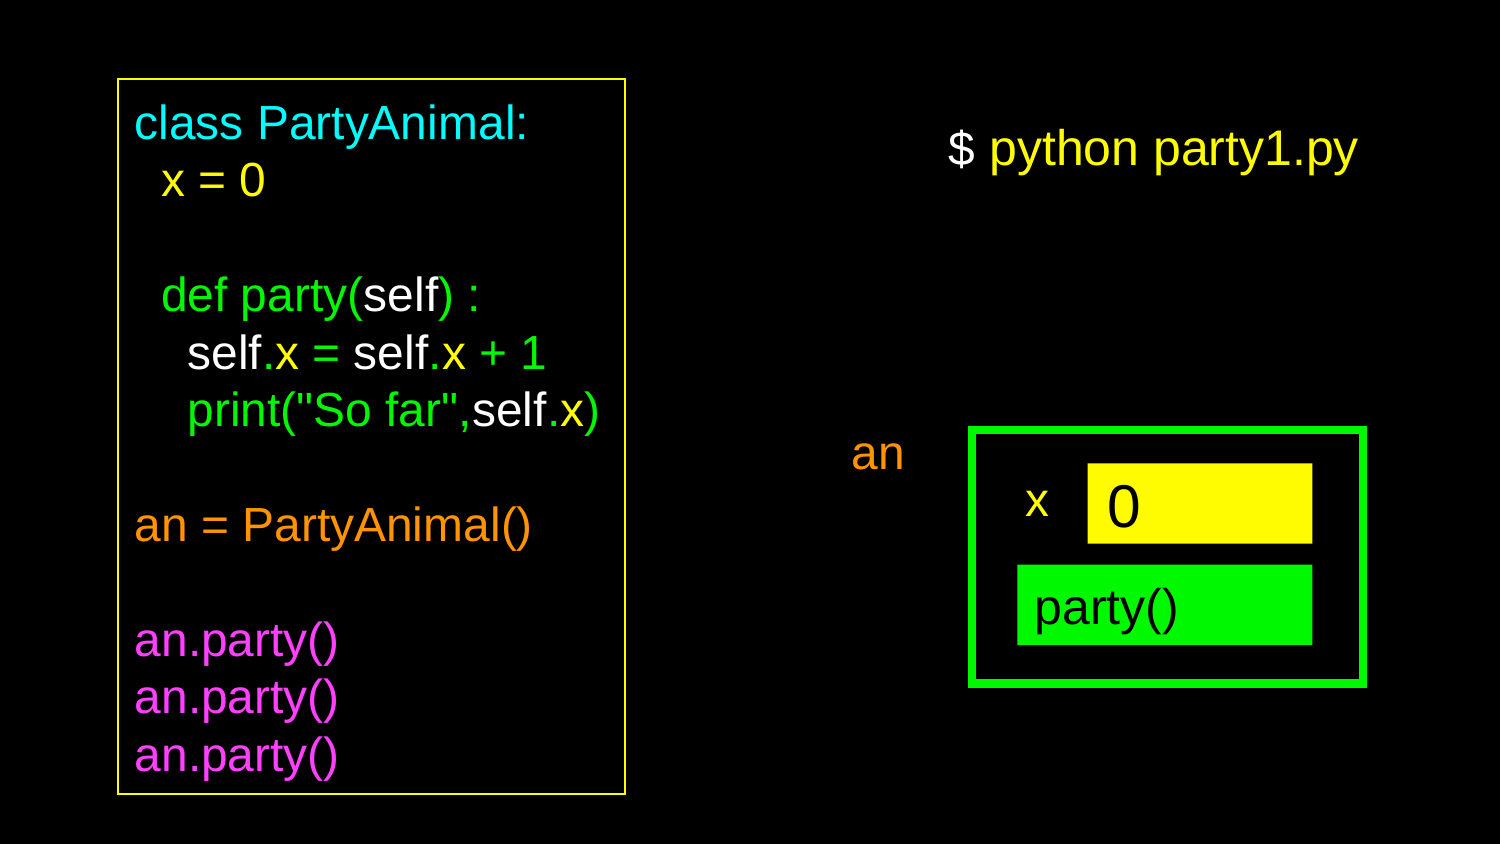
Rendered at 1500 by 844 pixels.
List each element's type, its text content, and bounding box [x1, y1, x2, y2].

text_box $ python party1.py [945, 98, 1453, 311]
text_box class PartyAnimal: x = 0 def party(self) : self.x = self.x + 1 print("So far",self.x) an = PartyAnimal() an.party() an.party() an.party() [117, 78, 625, 794]
text_box 0 [1087, 463, 1313, 544]
text_box party() [1017, 564, 1313, 645]
text_box x [1005, 468, 1069, 526]
text_box an [848, 410, 938, 547]
